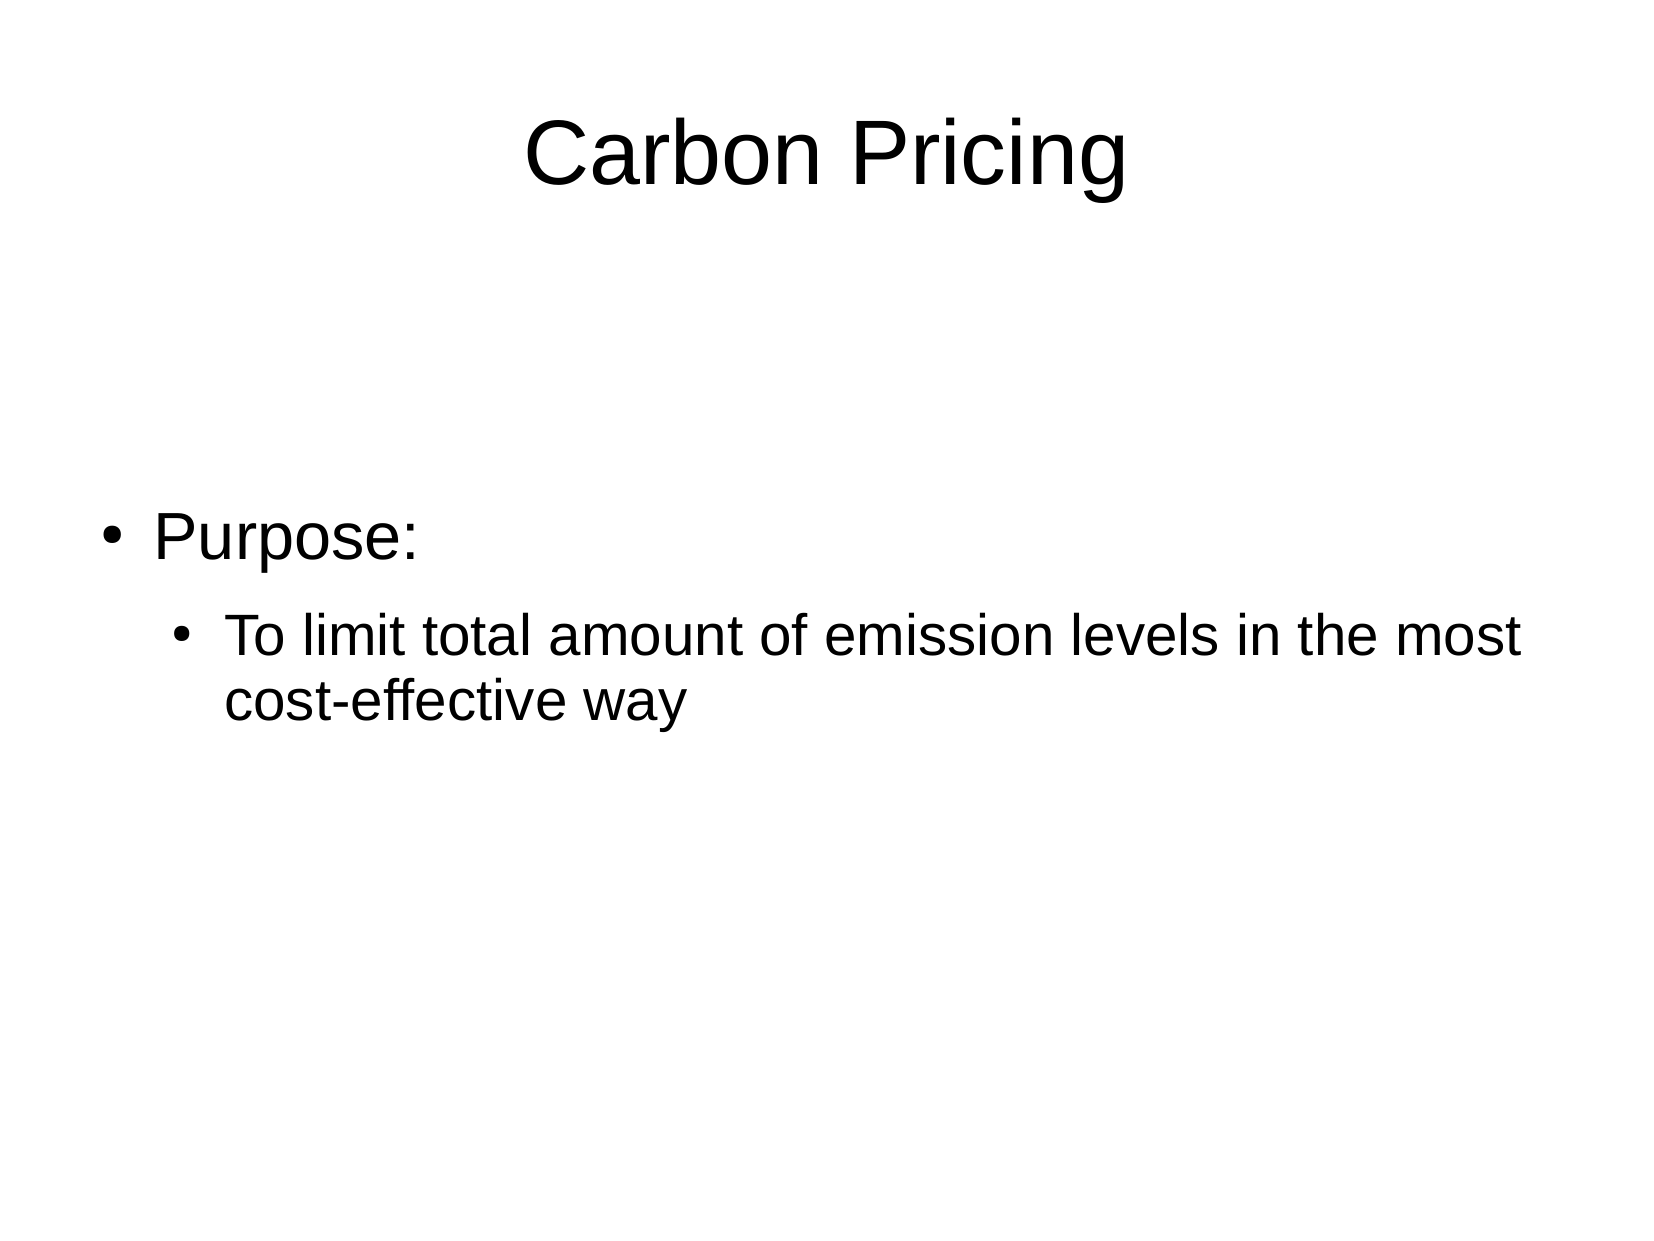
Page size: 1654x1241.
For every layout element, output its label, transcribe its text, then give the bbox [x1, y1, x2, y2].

title Carbon Pricing [82, 49, 1571, 257]
list Purpose: To limit total amount of emission levels in the most cost-effective way [82, 290, 1571, 1109]
